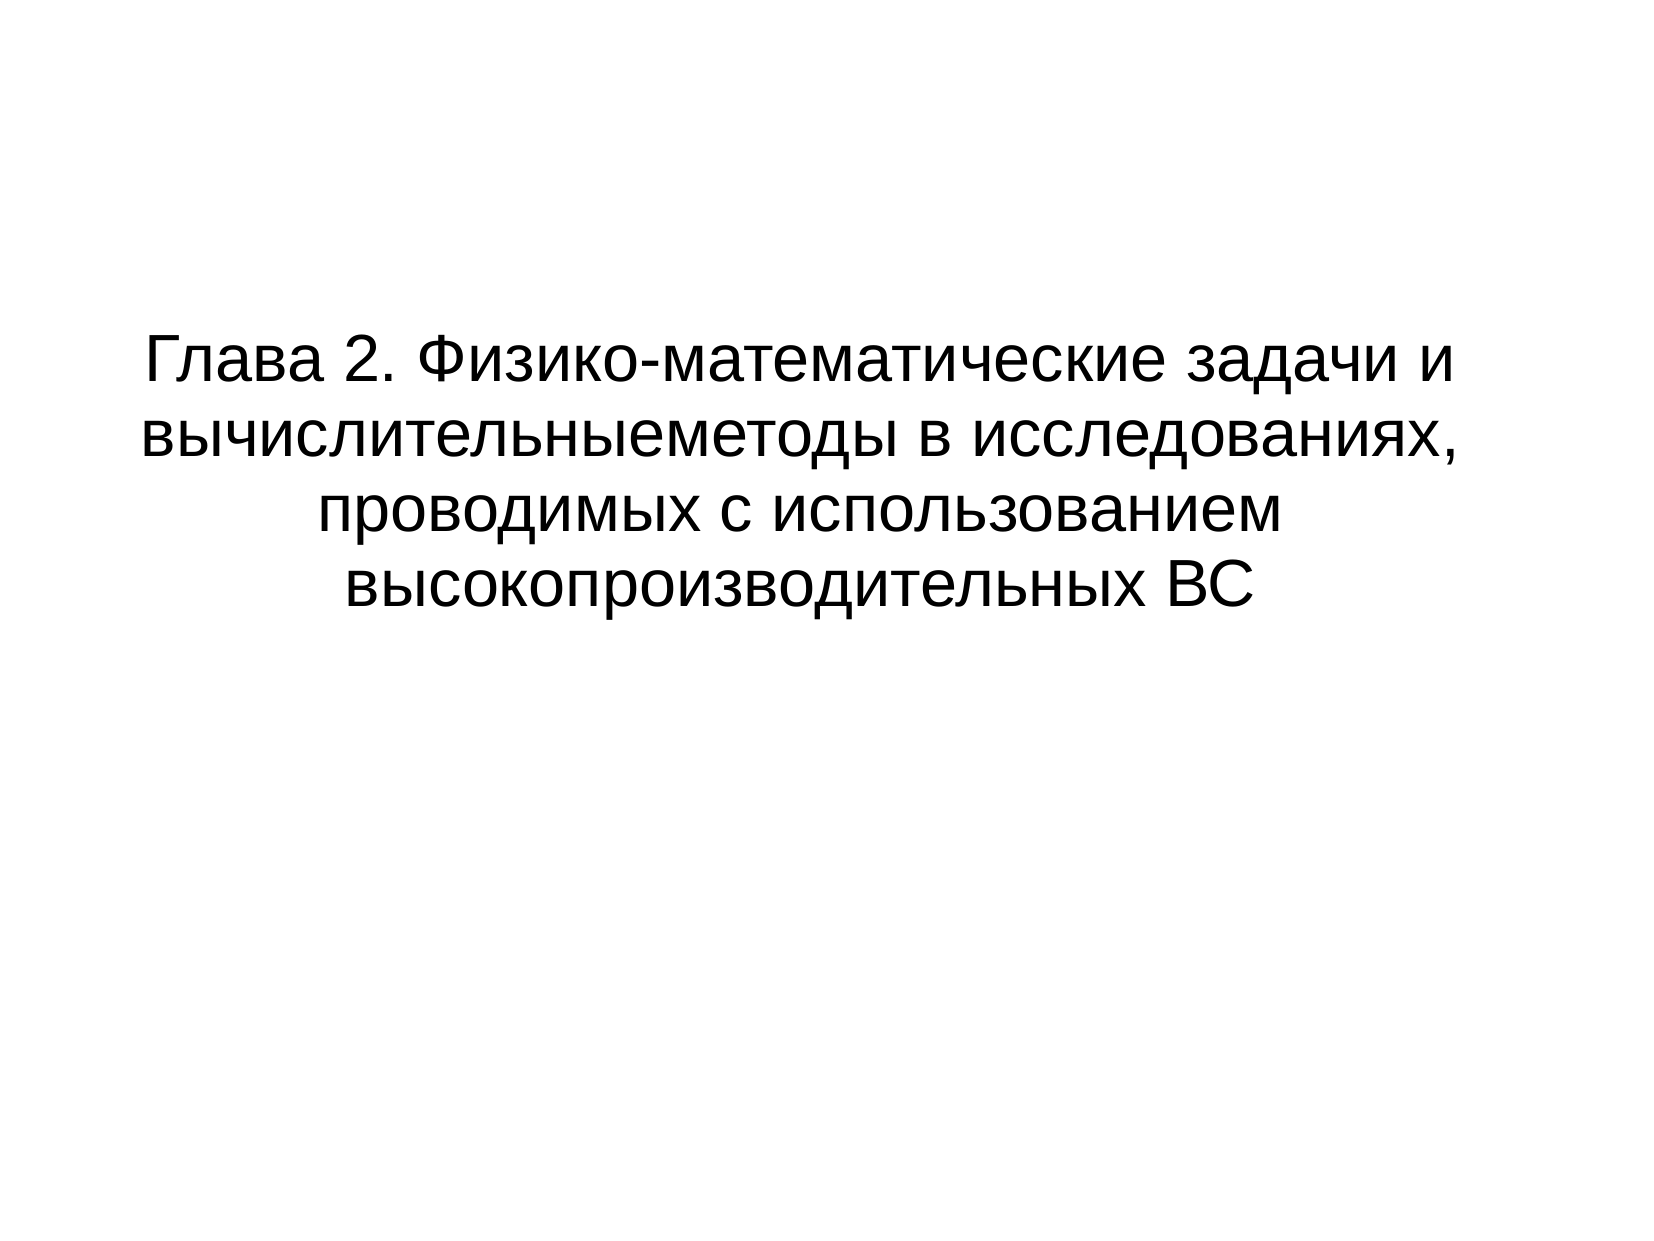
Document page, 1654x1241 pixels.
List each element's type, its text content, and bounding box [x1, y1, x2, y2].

text_box Глава 2. Физико-математические задачи и вычислительныеметоды в исследованиях, проводимых с использованием высокопроизводительных ВС [0, 315, 1621, 627]
